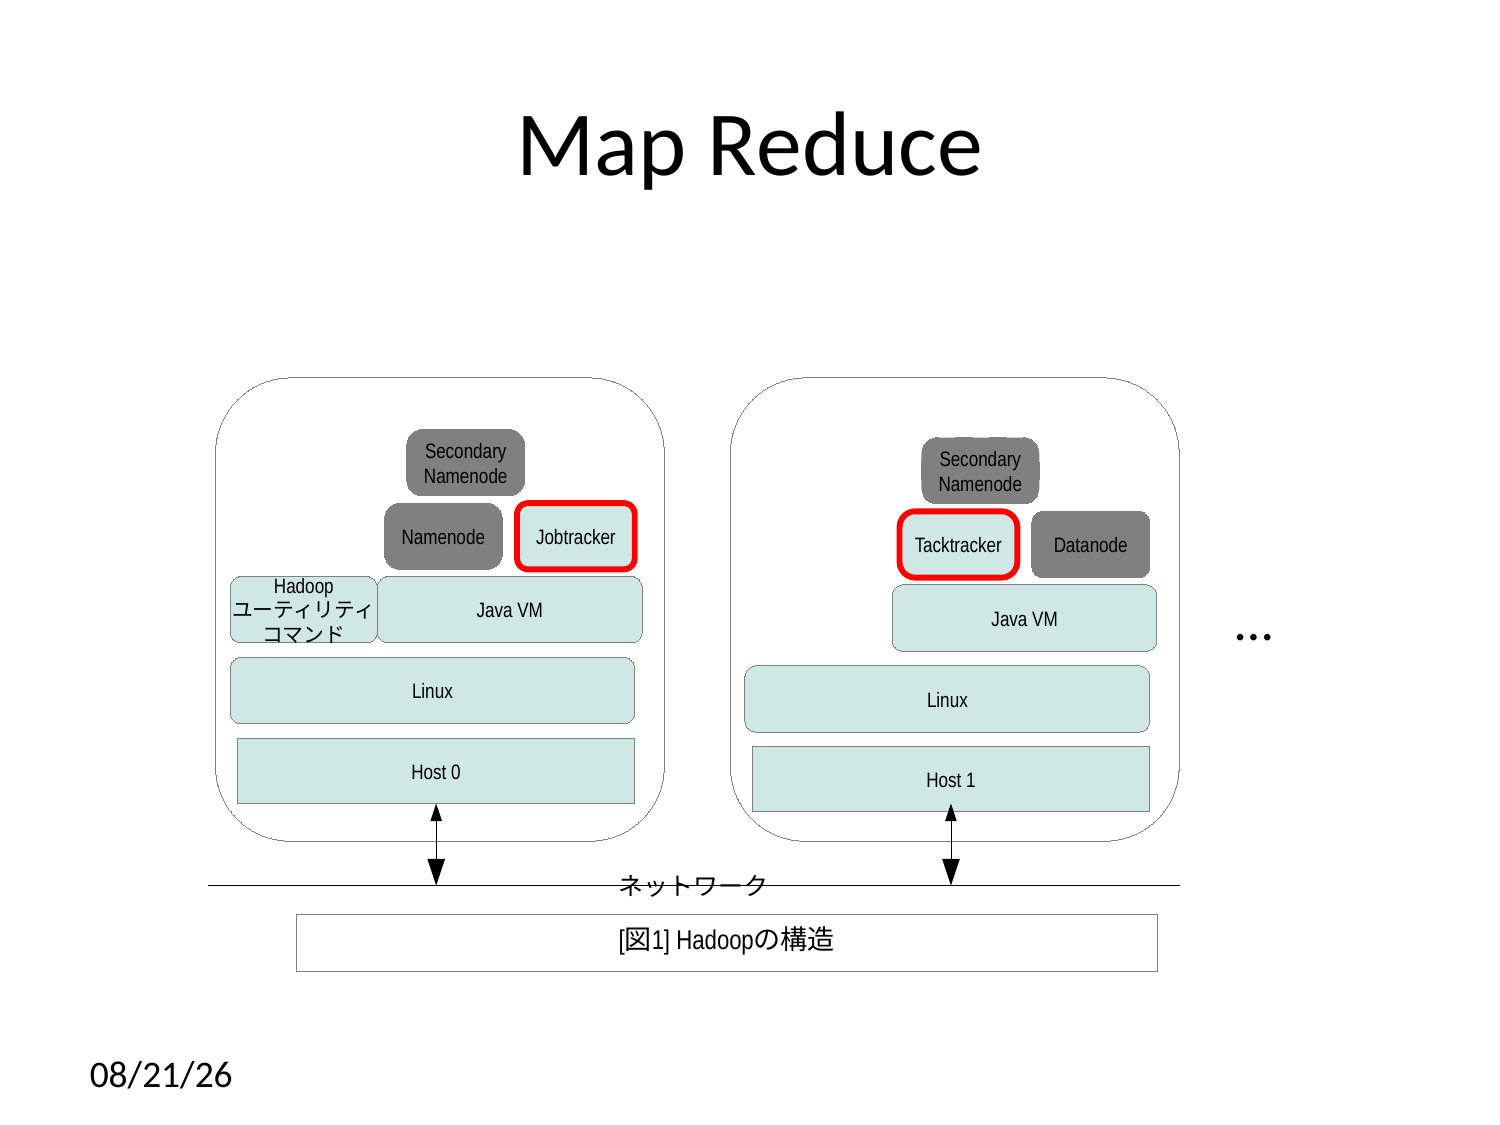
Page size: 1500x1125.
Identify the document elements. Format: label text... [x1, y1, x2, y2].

text_box Tacktracker [899, 511, 1018, 578]
title Map Reduce [75, 21, 1426, 257]
text_box … [1220, 578, 1305, 659]
text_box Secondary Namenode [921, 437, 1040, 504]
text_box Linux [744, 665, 1150, 733]
text_box Host 1 [752, 746, 1150, 812]
text_box Host 0 [237, 738, 635, 804]
text_box [730, 377, 1180, 842]
text_box Java VM [377, 576, 643, 643]
text_box Datanode [1031, 511, 1150, 578]
text_box Jobtracker [517, 503, 635, 570]
text_box Java VM [892, 584, 1157, 652]
text_box Linux [230, 657, 635, 724]
text_box Hadoop ユーティリティ コマンド [230, 576, 378, 643]
text_box [215, 377, 665, 842]
text_box Secondary Namenode [406, 429, 525, 496]
text_box [図1] Hadoopの構造 [296, 914, 1158, 972]
text_box Namenode [384, 503, 503, 570]
